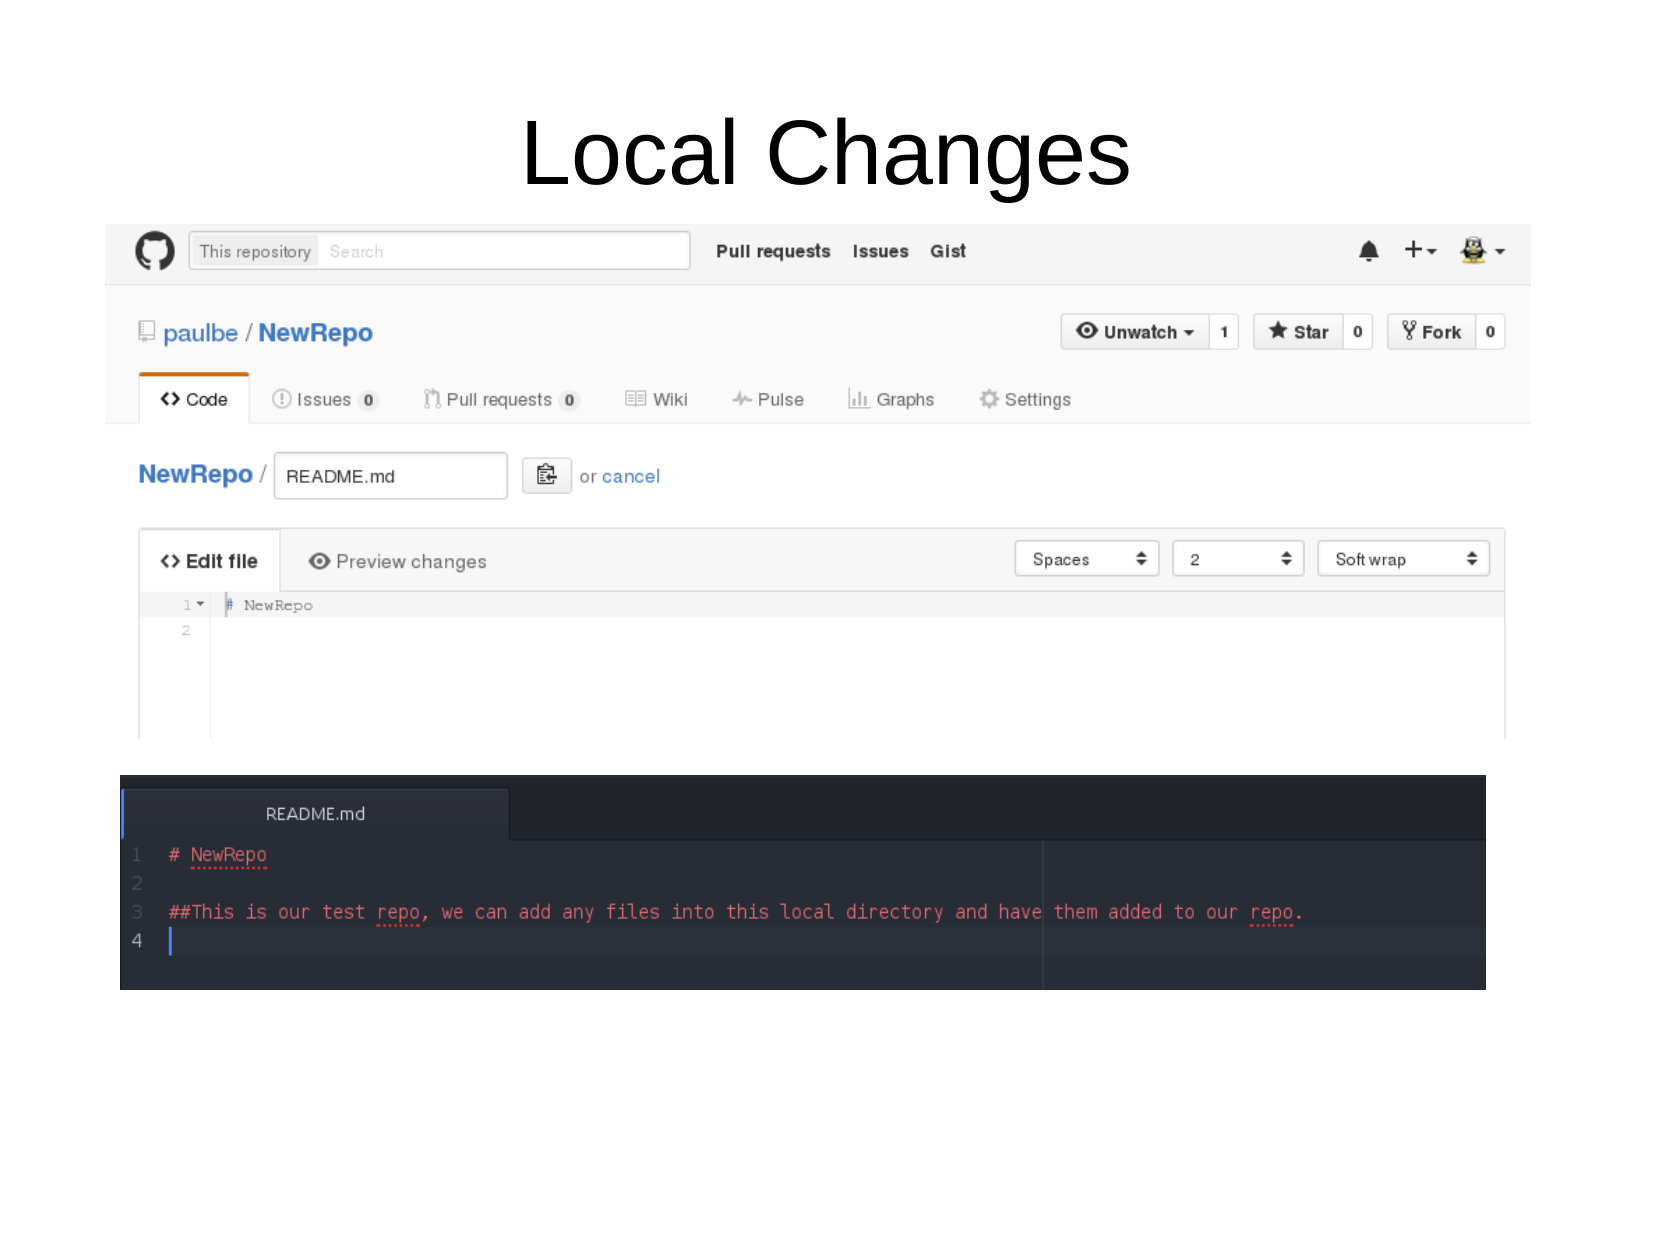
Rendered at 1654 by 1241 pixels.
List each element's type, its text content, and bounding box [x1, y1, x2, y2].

picture [120, 775, 1486, 991]
title Local Changes [82, 49, 1571, 257]
picture [105, 224, 1531, 739]
